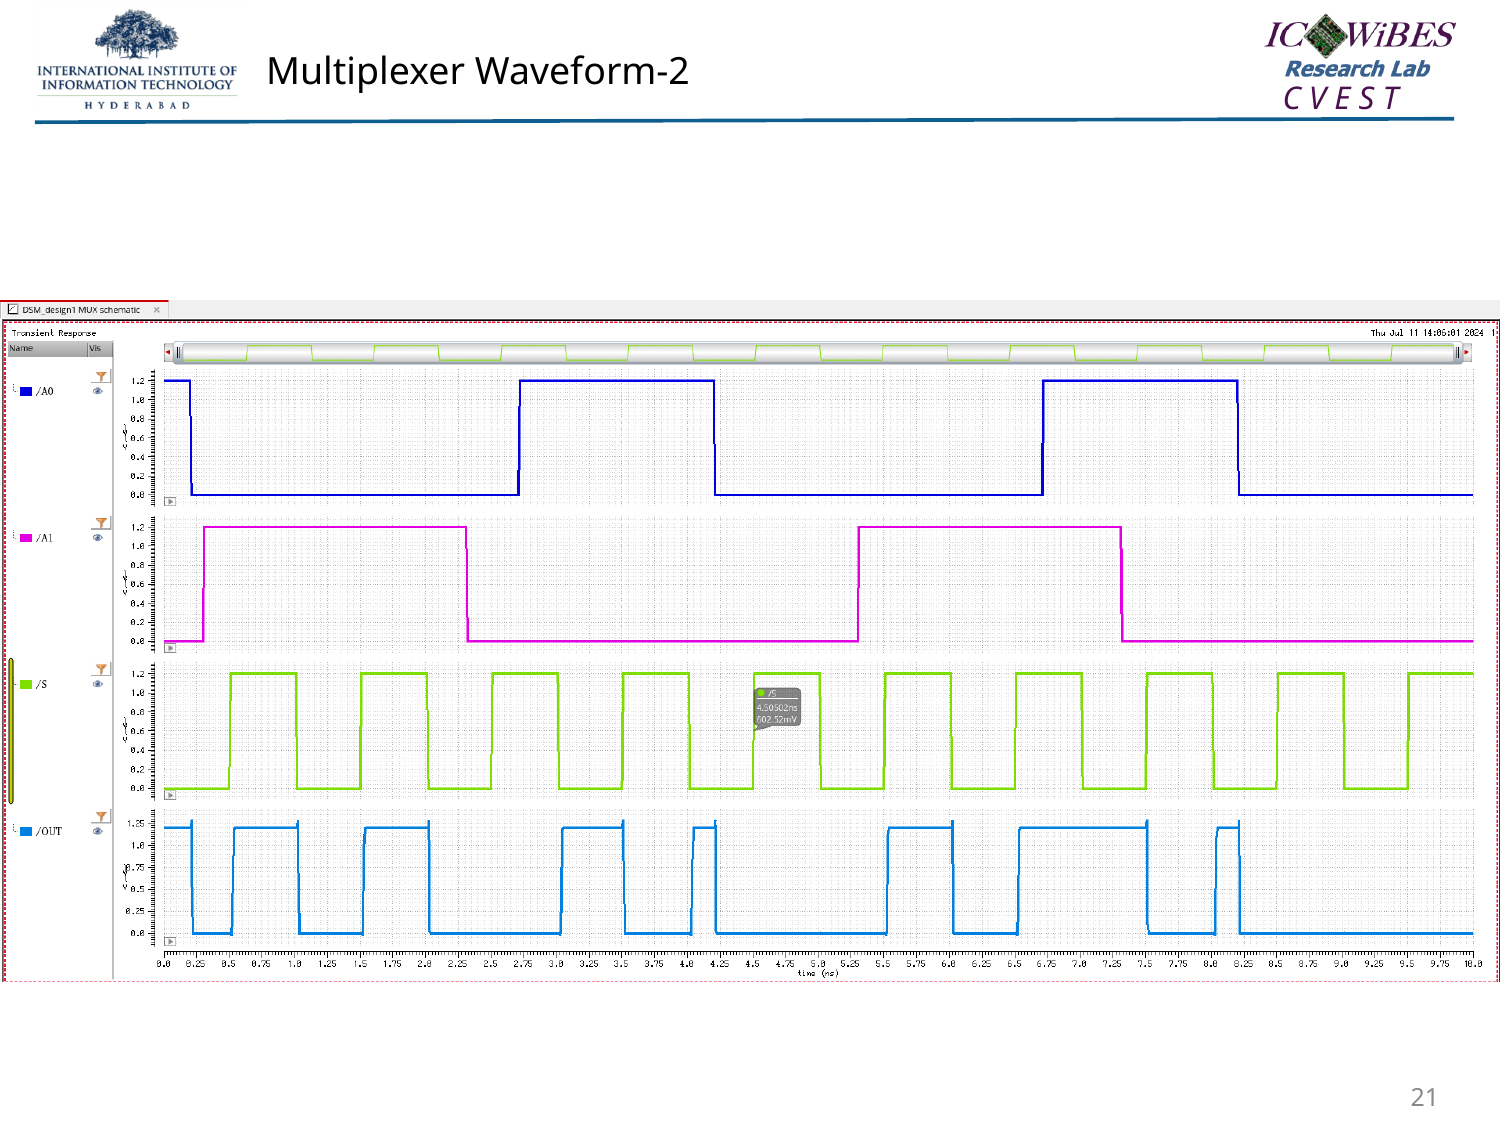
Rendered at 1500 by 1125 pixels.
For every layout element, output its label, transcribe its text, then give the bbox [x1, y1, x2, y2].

slide_number <number> [1329, 1074, 1455, 1123]
title Multiplexer Waveform-2 [251, 26, 1195, 113]
picture [1261, 12, 1458, 82]
picture [31, 2, 247, 115]
picture [0, 300, 1500, 982]
